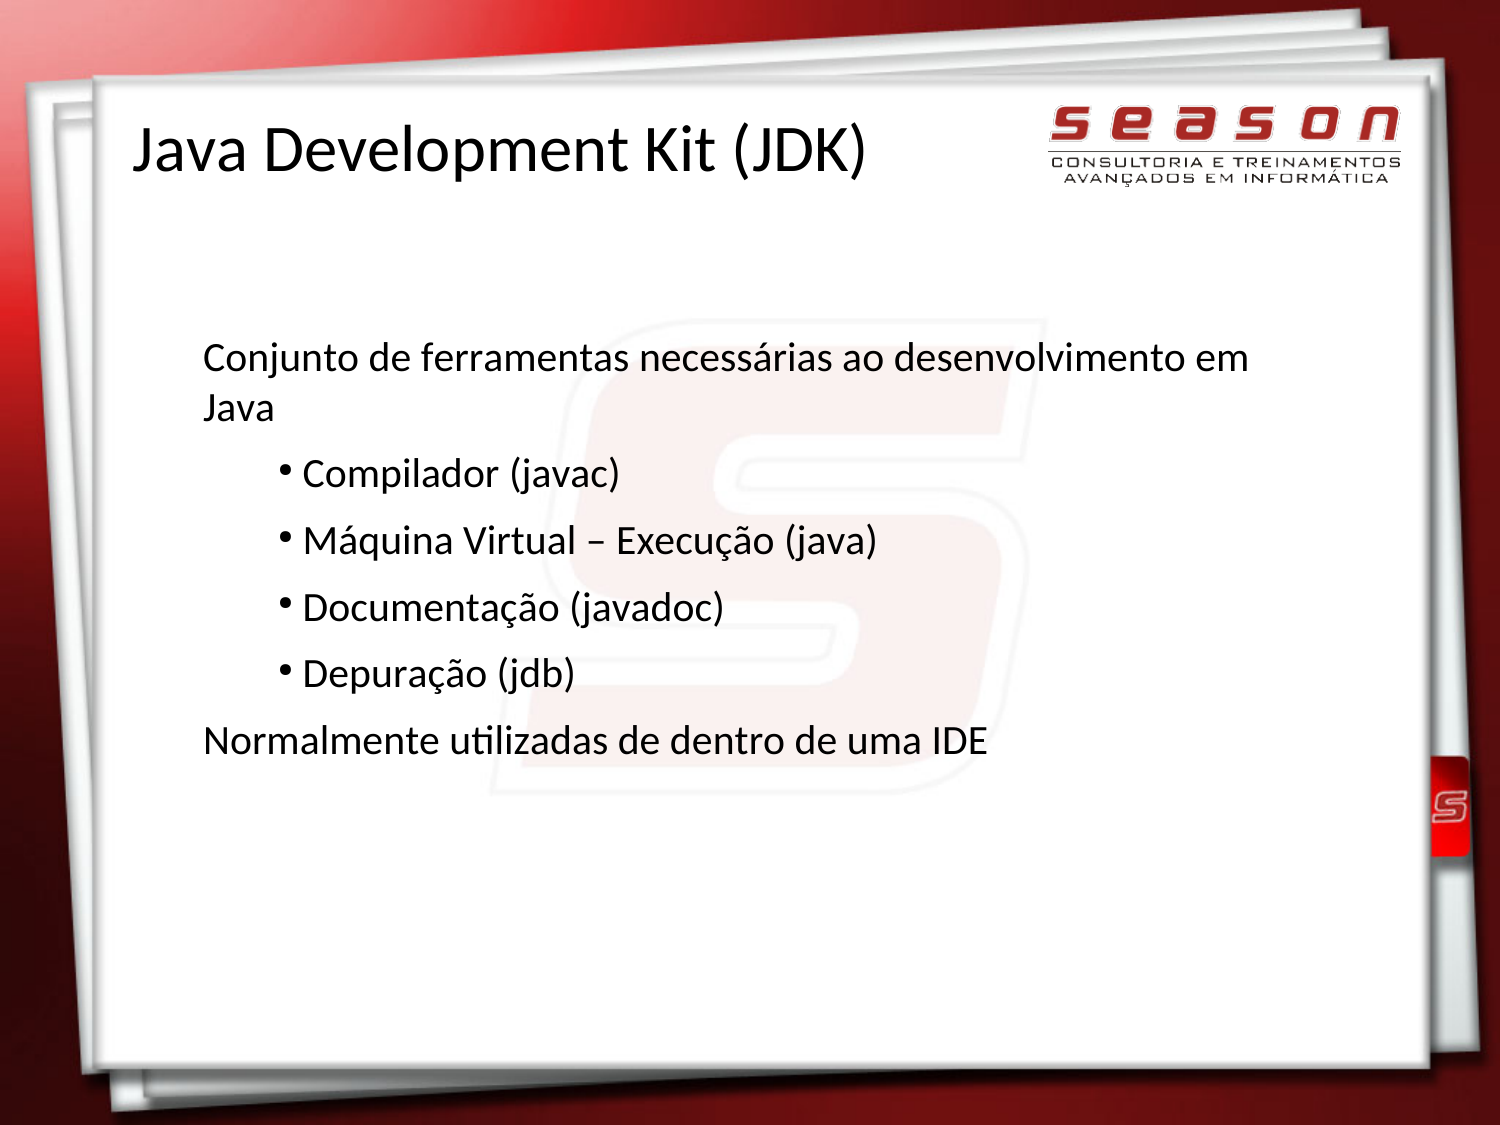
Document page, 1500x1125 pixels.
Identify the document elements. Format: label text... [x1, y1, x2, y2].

text_box Conjunto de ferramentas necessárias ao desenvolvimento em Java Compilador (javac) Máquina Virtual – Execução (java) Documentação (javadoc) Depuração (jdb) Normalmente utilizadas de dentro de uma IDE [203, 311, 1323, 848]
picture [0, 0, 1500, 1125]
title Java Development Kit (JDK) [118, 33, 1394, 257]
